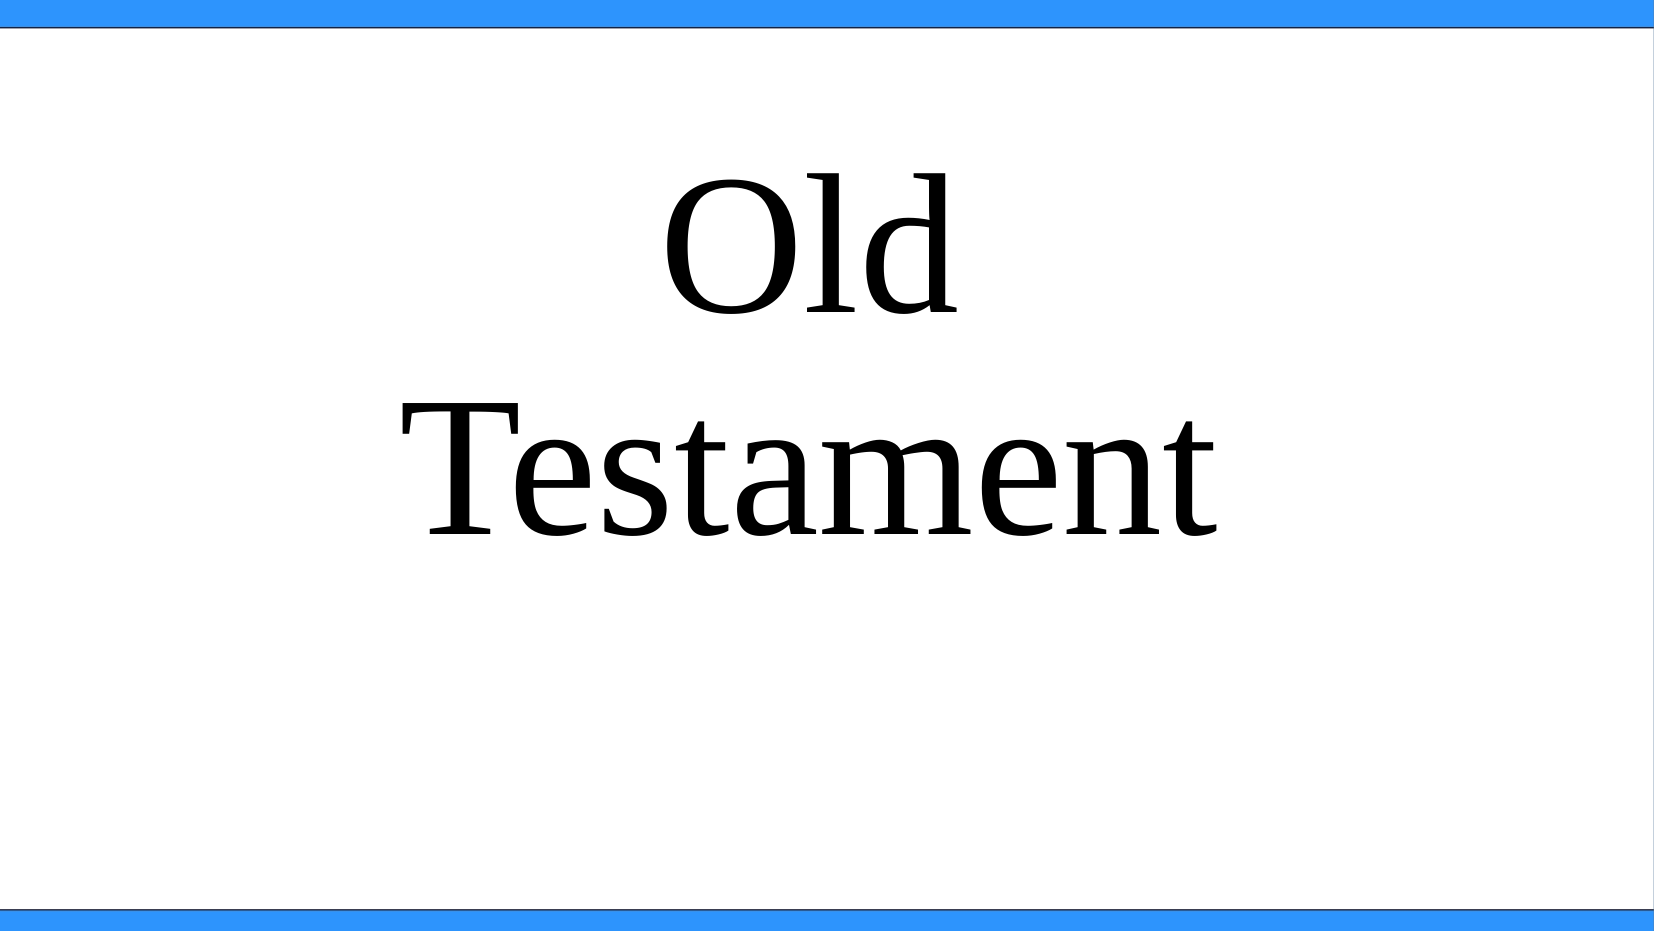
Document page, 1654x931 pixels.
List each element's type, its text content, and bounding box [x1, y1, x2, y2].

text_box Old Testament [120, 127, 1499, 586]
picture [0, 0, 1654, 931]
